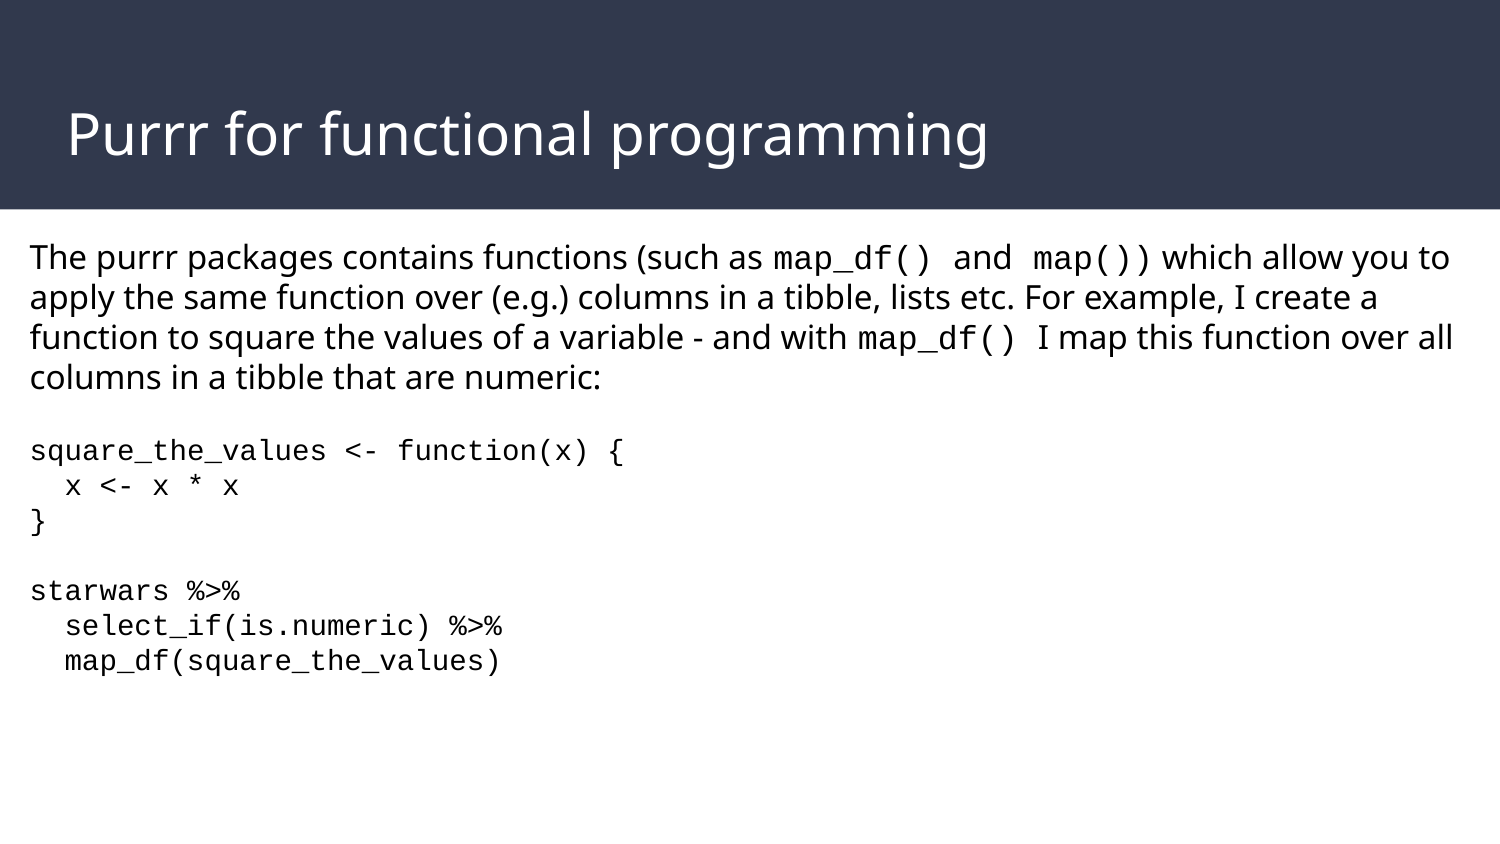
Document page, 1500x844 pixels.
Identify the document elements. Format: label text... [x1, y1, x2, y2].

title Purrr for functional programming [51, 82, 1449, 185]
text_box The purrr packages contains functions (such as map_df() and map()) which allow you to apply the same function over (e.g.) columns in a tibble, lists etc. For example, I create a function to square the values of a variable - and with map_df() I map this function over all columns in a tibble that are numeric: square_the_values <- function(x) { x <- x * x } starwars %>% select_if(is.numeric) %>% map_df(square_the_values) [14, 221, 1480, 826]
